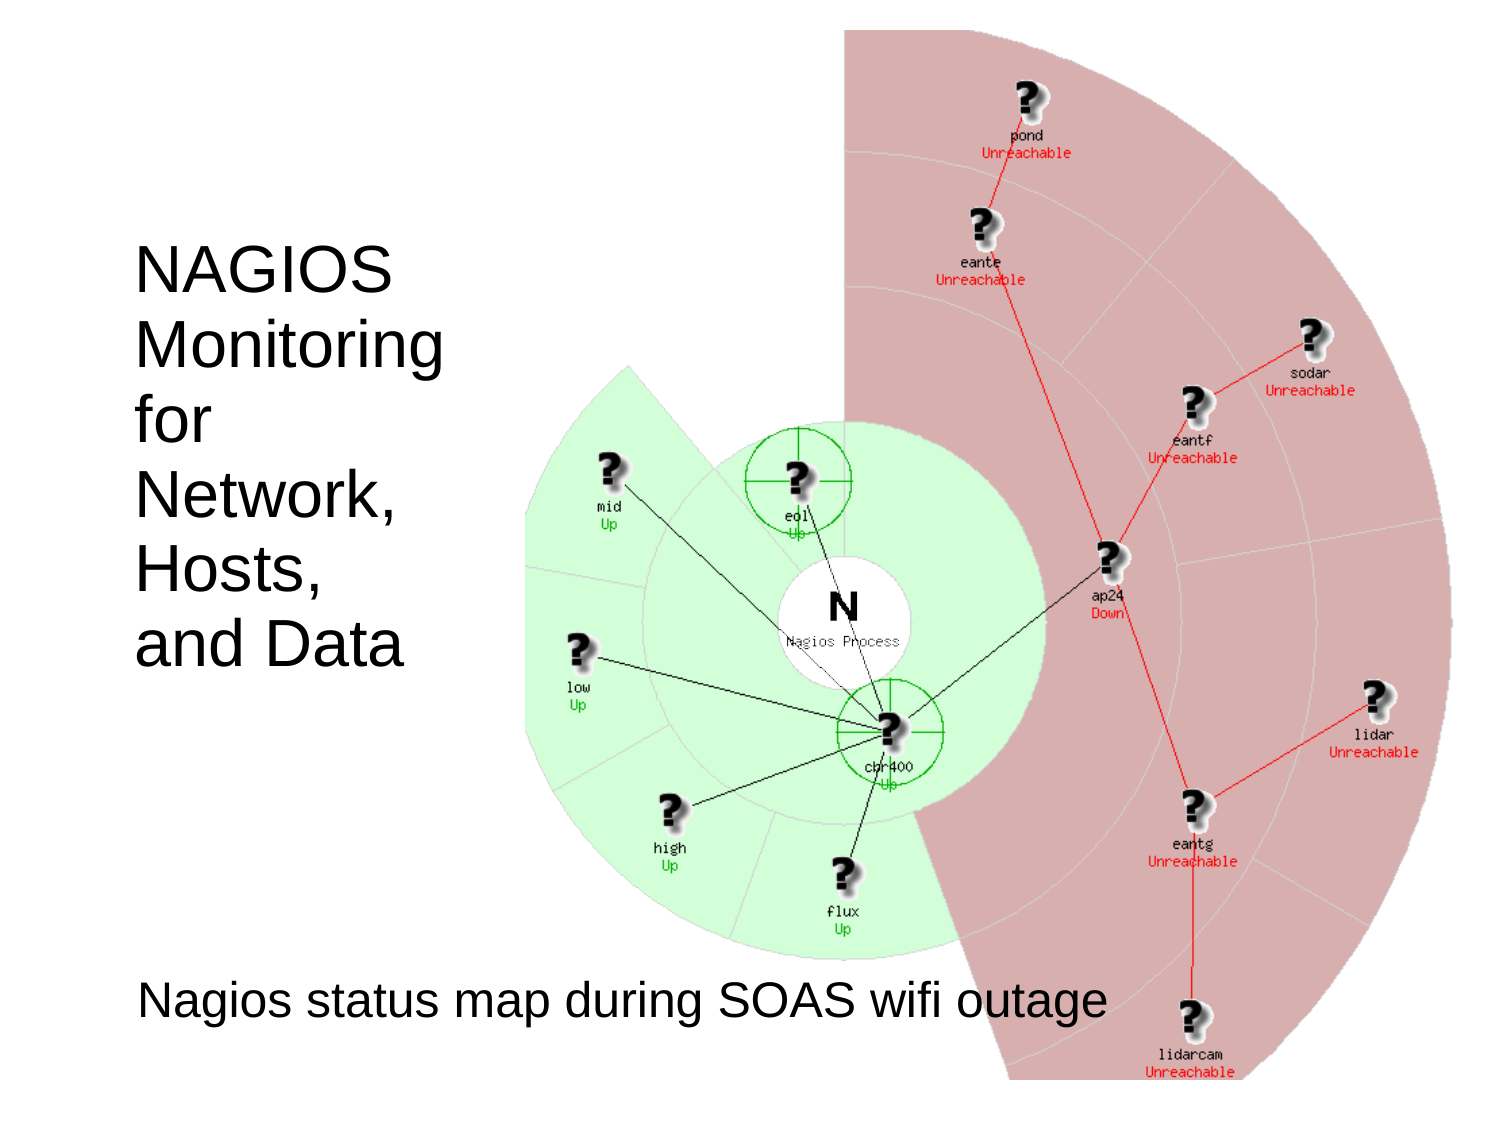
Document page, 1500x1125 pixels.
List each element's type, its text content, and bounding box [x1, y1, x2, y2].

text_box NAGIOS Monitoring for Network, Hosts, and Data [120, 224, 466, 901]
text_box Nagios status map during SOAS wifi outage [122, 964, 1126, 1036]
picture [525, 30, 1456, 1081]
